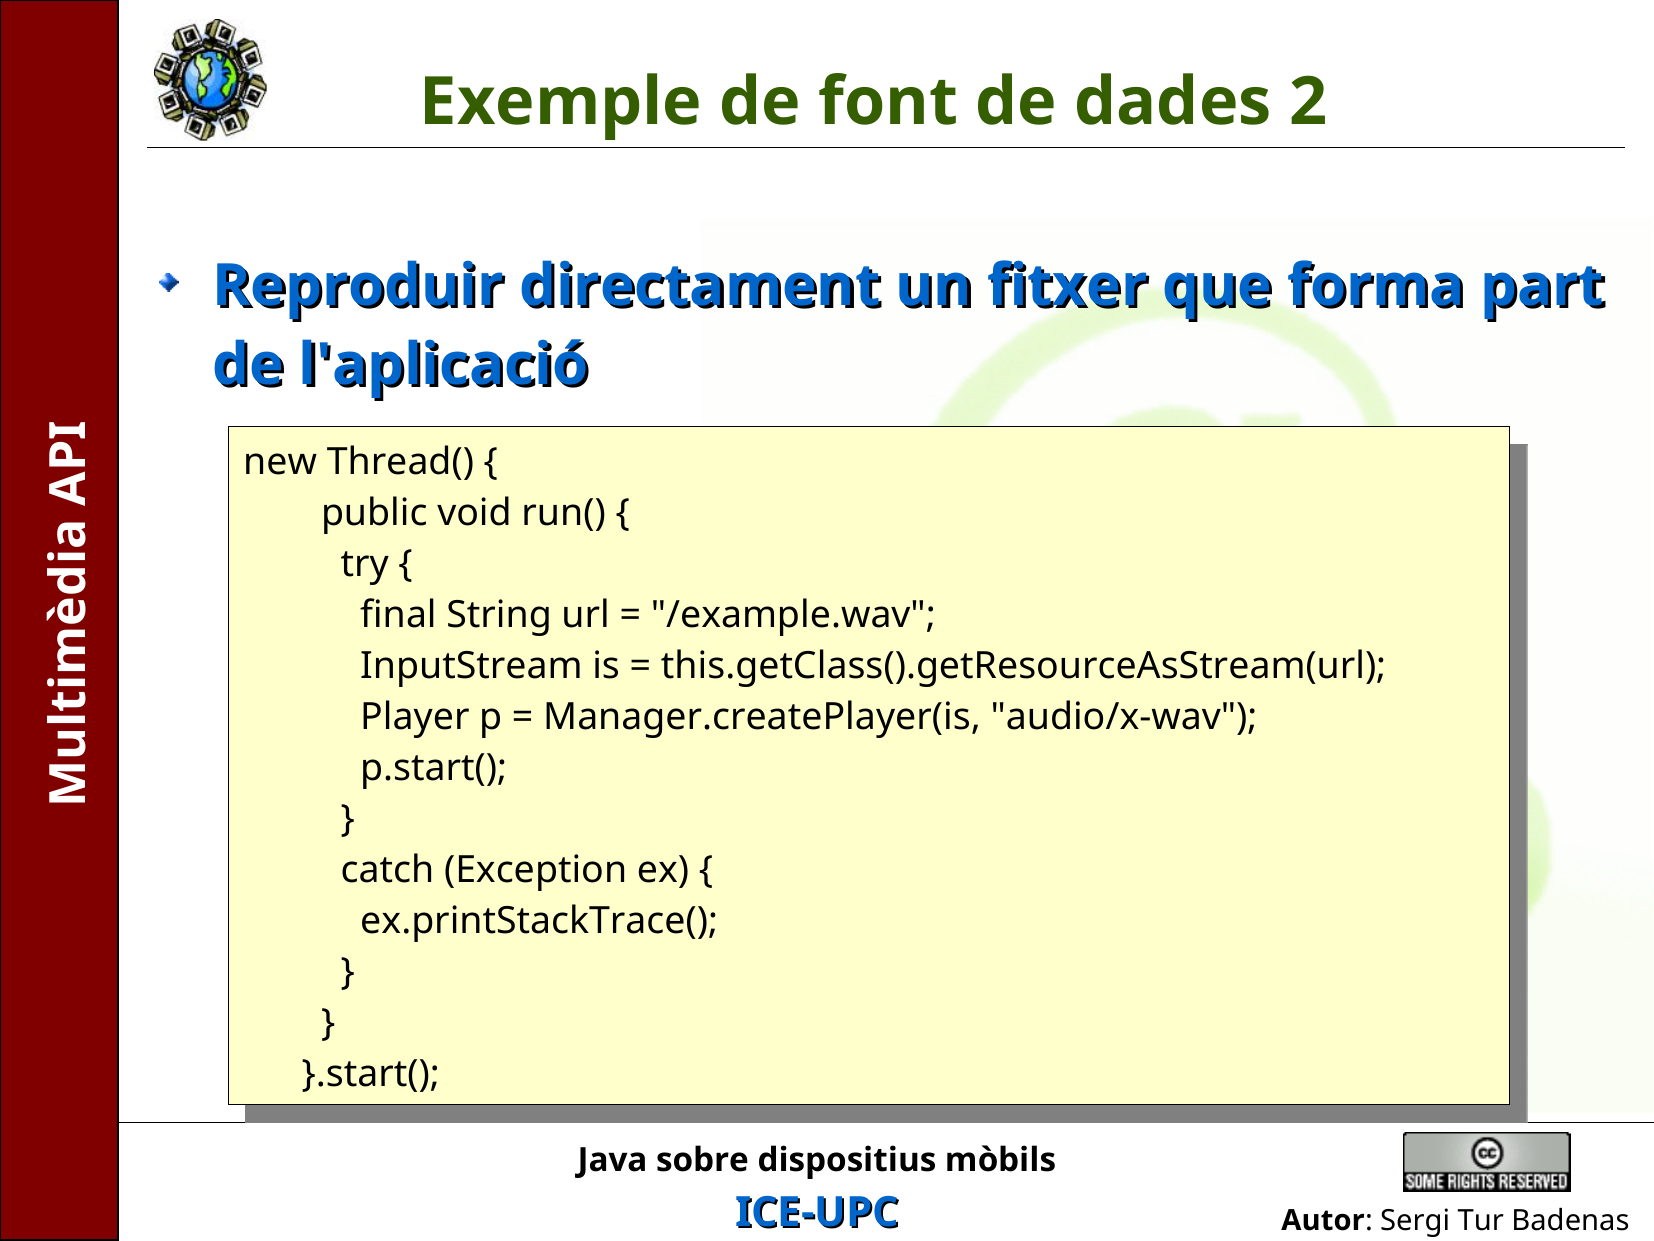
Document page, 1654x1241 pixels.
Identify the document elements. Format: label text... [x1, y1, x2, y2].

picture [700, 217, 1654, 1113]
title Exemple de font de dades 2 [129, 56, 1619, 141]
picture [154, 19, 268, 56]
text_box new Thread() { public void run() { try { final String url = "/example.wav"; InputStream is = this.getClass().getResourceAsStream(url); Player p = Manager.createPlayer(is, "audio/x-wav"); p.start(); } catch (Exception ex) { ex.printStackTrace(); } } }.start(); [228, 426, 1510, 1028]
picture [1403, 1132, 1571, 1192]
list Reproduir directament un fitxer que forma part de l'aplicació [141, 242, 1630, 1078]
